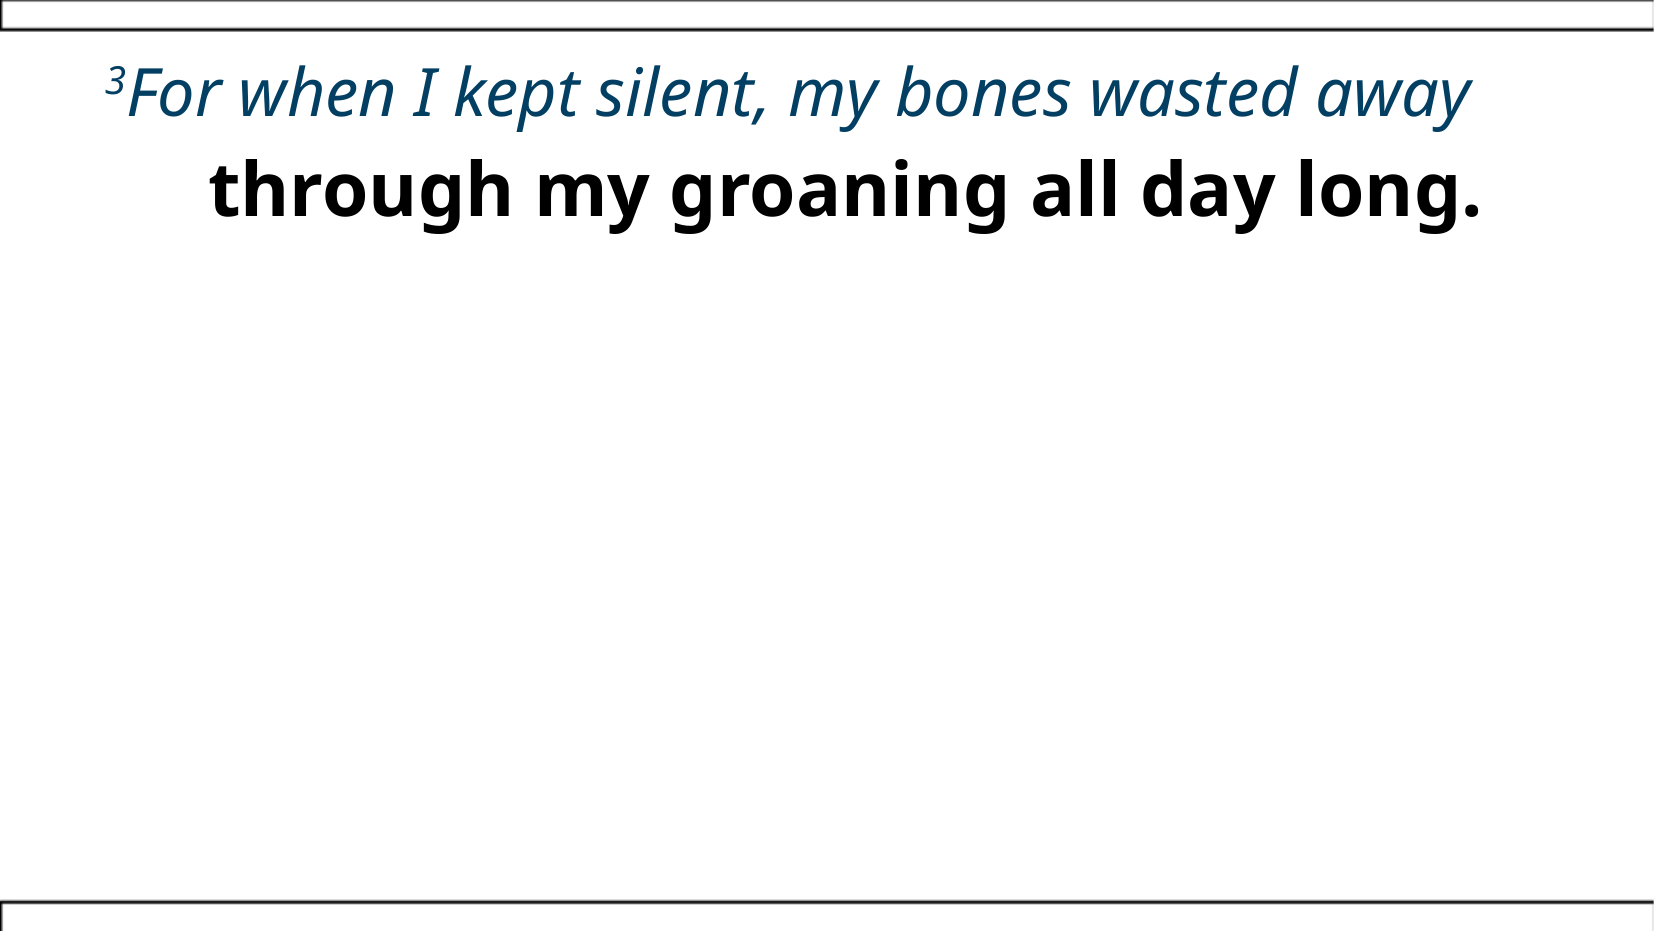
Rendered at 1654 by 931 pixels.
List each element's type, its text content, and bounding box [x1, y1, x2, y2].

picture [0, 0, 1654, 931]
text_box 3For when I kept silent, my bones wasted away through my groaning all day long. [90, 37, 1576, 256]
